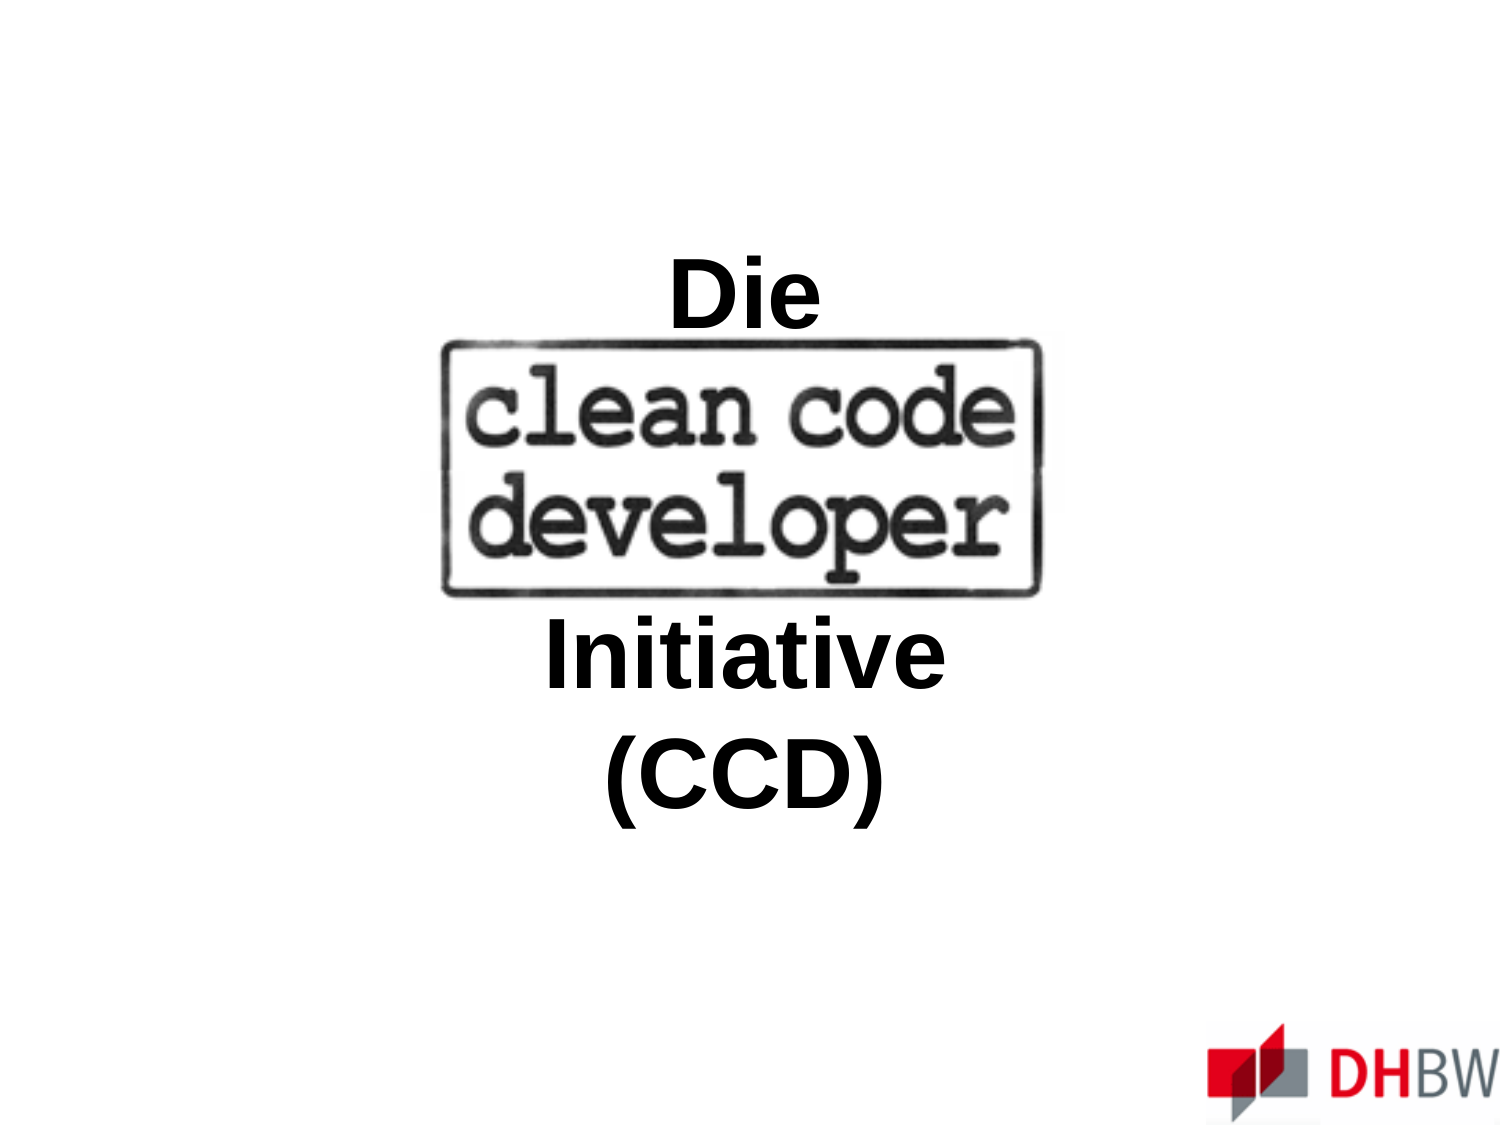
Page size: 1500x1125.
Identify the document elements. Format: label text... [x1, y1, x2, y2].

text_box Die clean code developer Initiative (CCD) [177, 221, 1314, 836]
picture [420, 330, 1065, 612]
picture [1206, 1021, 1500, 1125]
